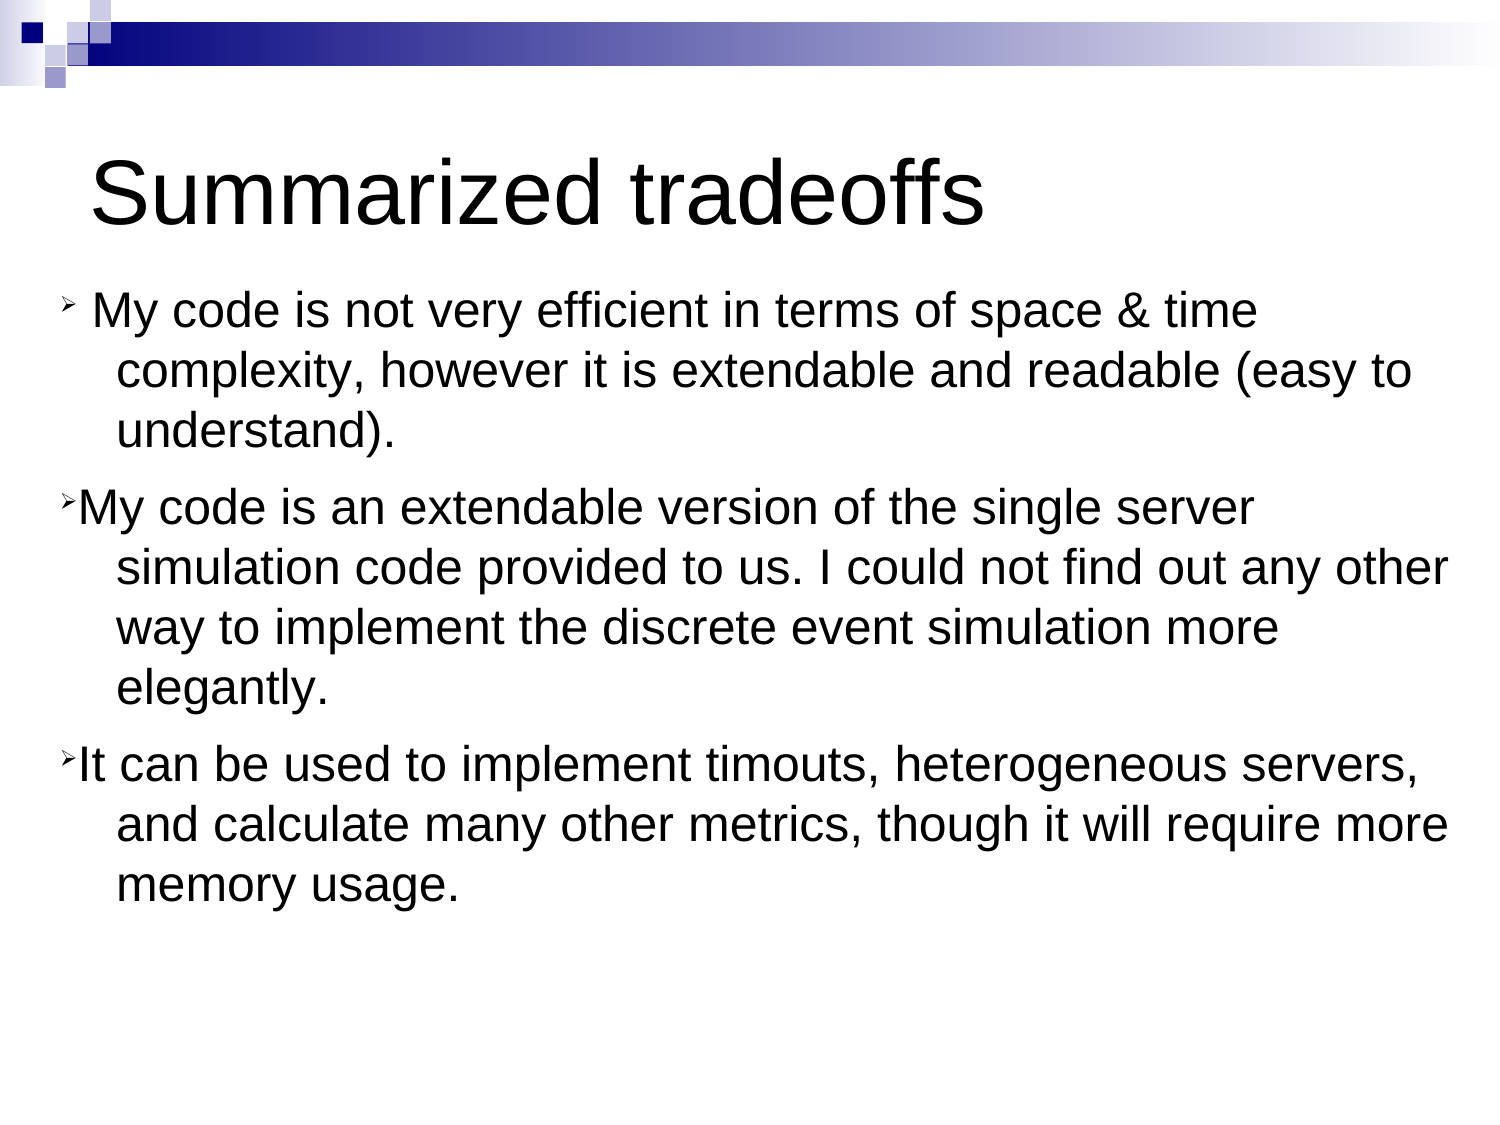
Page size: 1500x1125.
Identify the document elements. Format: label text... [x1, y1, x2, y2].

list My code is not very efficient in terms of space & time complexity, however it is extendable and readable (easy to understand). My code is an extendable version of the single server simulation code provided to us. I could not find out any other way to implement the discrete event simulation more elegantly. It can be used to implement timouts, heterogeneous servers, and calculate many other metrics, though it will require more memory usage. [45, 270, 1471, 1081]
title Summarized tradeoffs [75, 75, 1426, 270]
